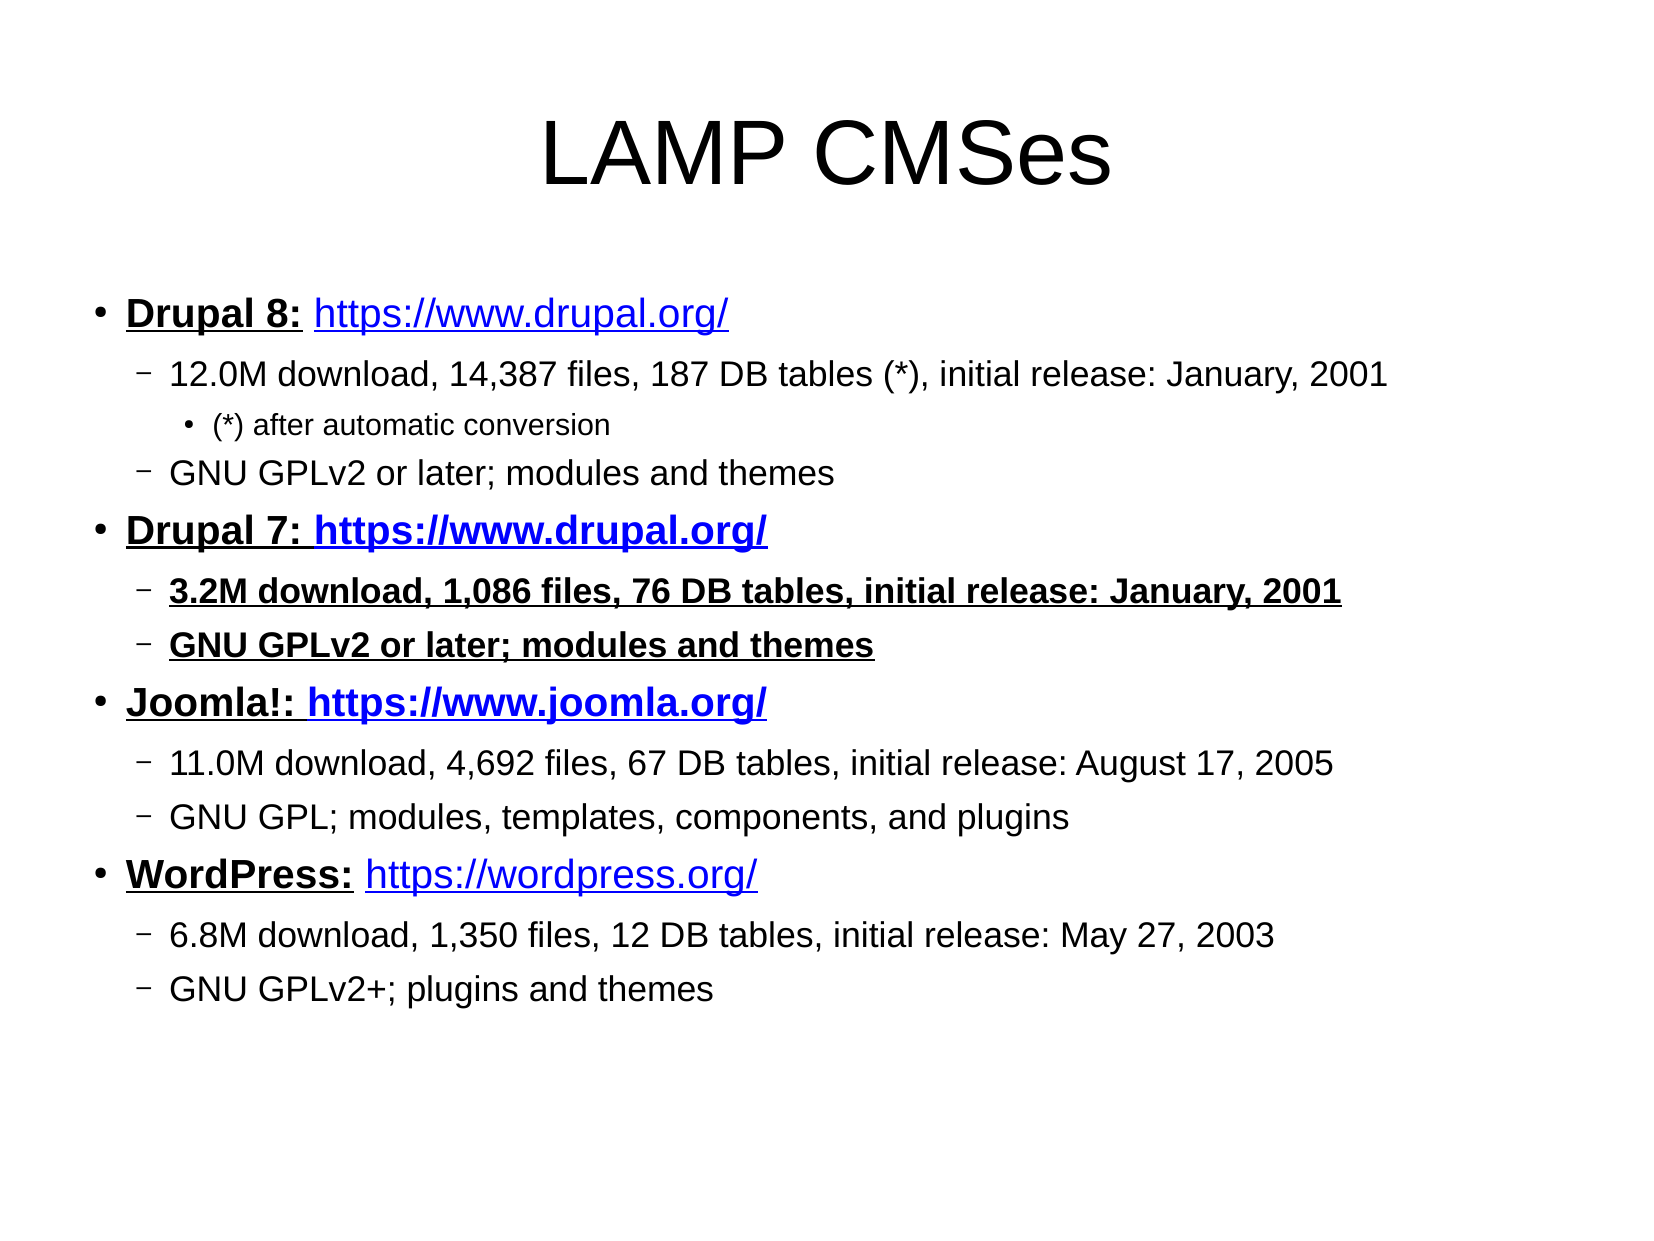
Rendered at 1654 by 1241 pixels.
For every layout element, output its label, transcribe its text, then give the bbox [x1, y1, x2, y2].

title LAMP CMSes [82, 49, 1571, 257]
list Drupal 8: https://www.drupal.org/ 12.0M download, 14,387 files, 187 DB tables (*), initial release: January, 2001 (*) after automatic conversion GNU GPLv2 or later; modules and themes Drupal 7: https://www.drupal.org/ 3.2M download, 1,086 files, 76 DB tables, initial release: January, 2001 GNU GPLv2 or later; modules and themes Joomla!: https://www.joomla.org/ 11.0M download, 4,692 files, 67 DB tables, initial release: August 17, 2005 GNU GPL; modules, templates, components, and plugins WordPress: https://wordpress.org/ 6.8M download, 1,350 files, 12 DB tables, initial release: May 27, 2003 GNU GPLv2+; plugins and themes [82, 290, 1571, 1010]
